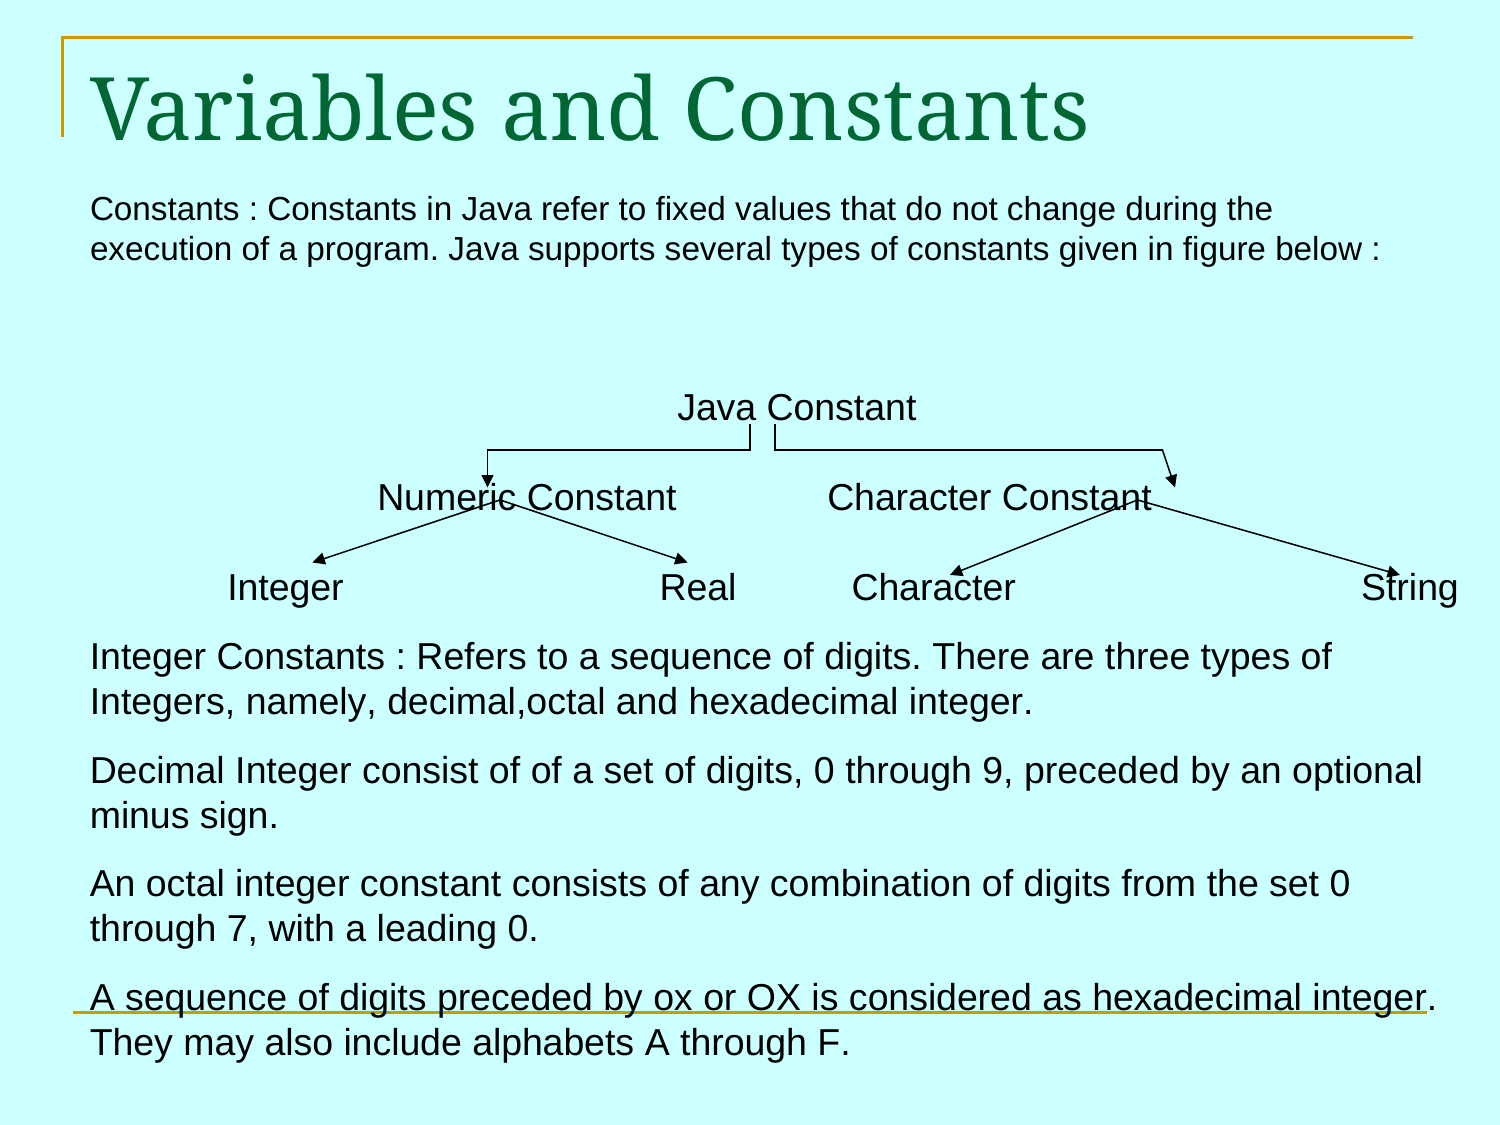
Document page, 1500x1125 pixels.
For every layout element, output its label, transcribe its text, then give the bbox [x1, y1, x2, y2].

title Variables and Constants [75, 45, 1426, 187]
text_box Java Constant Numeric Constant Character Constant Integer Real Character String [62, 374, 1500, 616]
text_box Integer Constants : Refers to a sequence of digits. There are three types of Integers, namely, decimal,octal and hexadecimal integer. Decimal Integer consist of of a set of digits, 0 through 9, preceded by an optional minus sign. An octal integer constant consists of any combination of digits from the set 0 through 7, with a leading 0. A sequence of digits preceded by ox or OX is considered as hexadecimal integer. They may also include alphabets A through F. [75, 624, 1500, 1071]
list Constants : Constants in Java refer to fixed values that do not change during the execution of a program. Java supports several types of constants given in figure below : [75, 187, 1500, 351]
